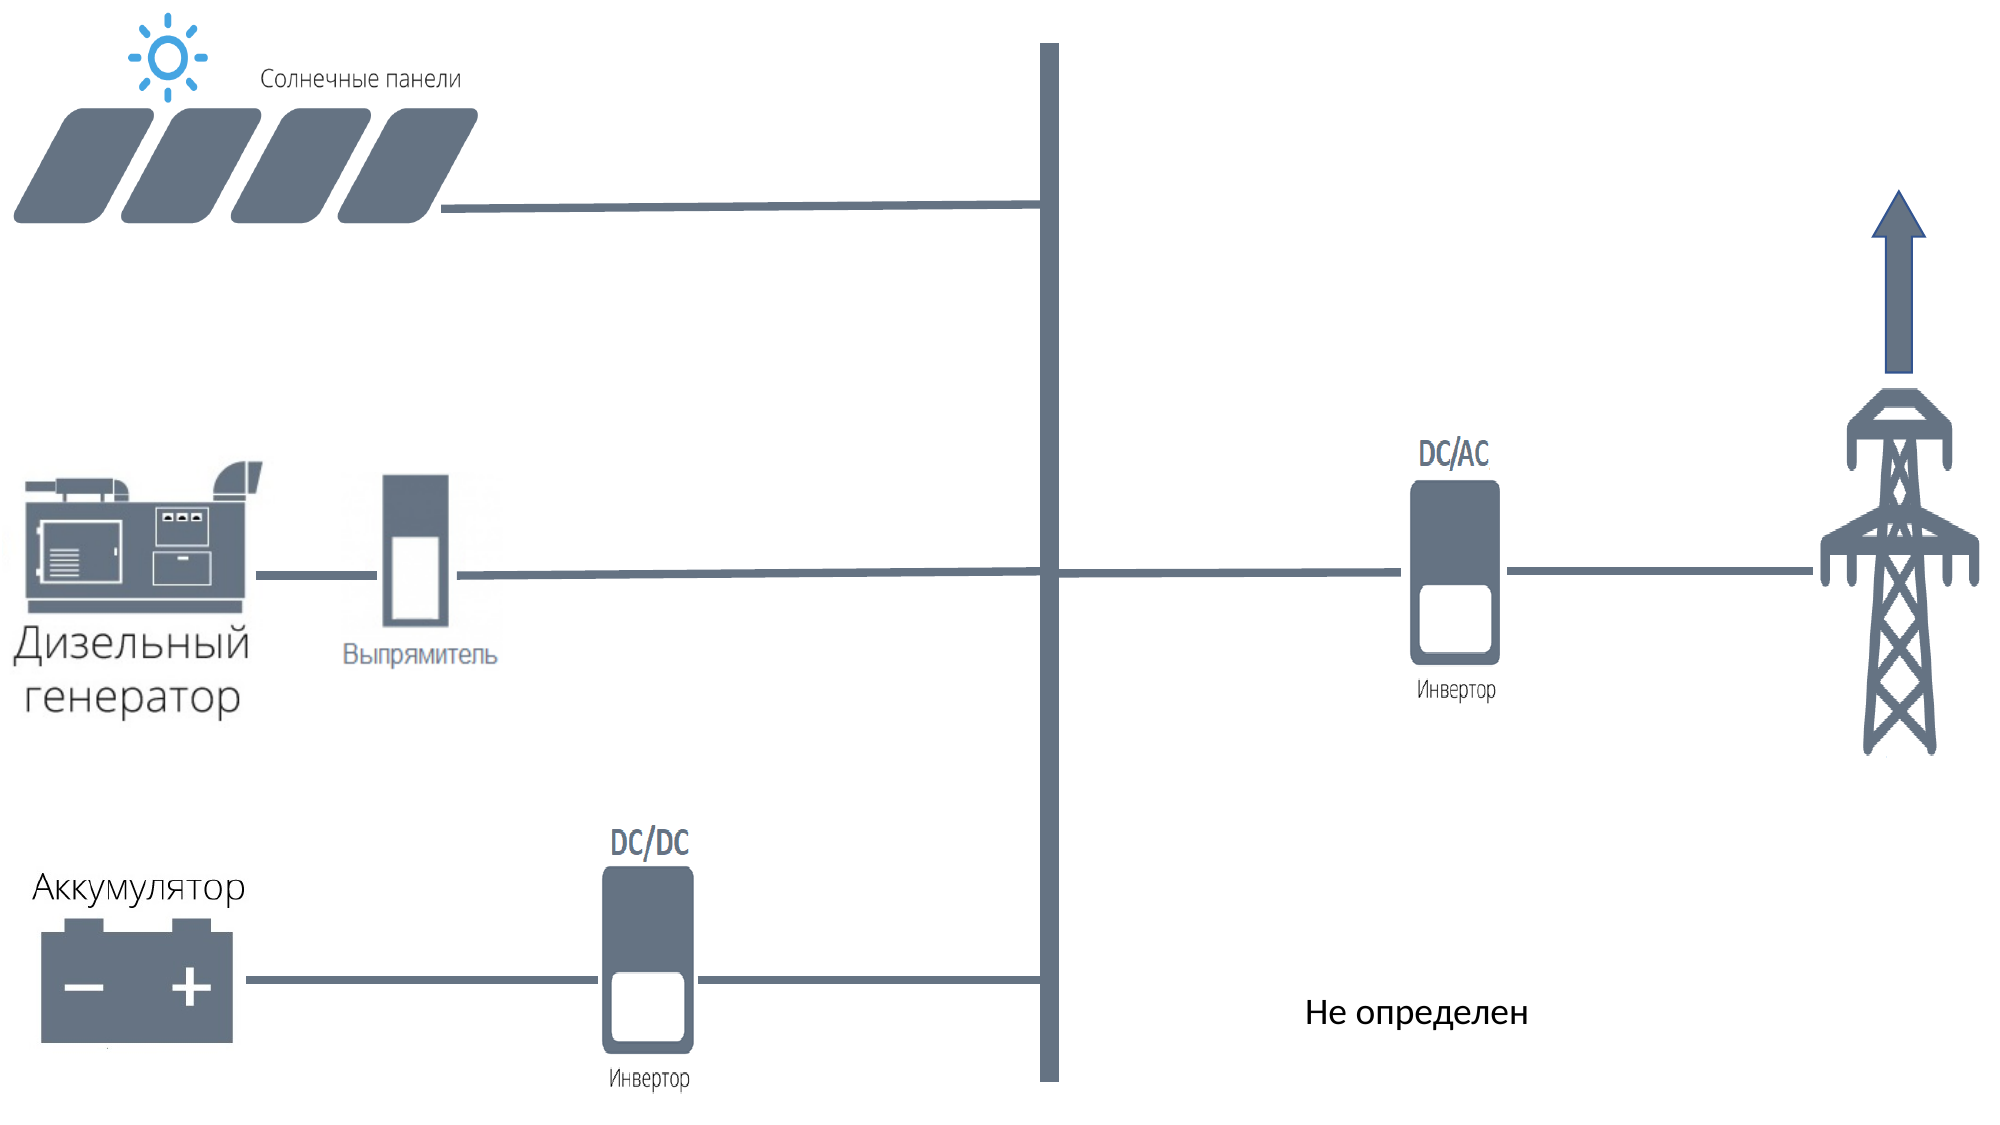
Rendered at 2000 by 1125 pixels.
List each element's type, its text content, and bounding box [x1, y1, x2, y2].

picture [596, 823, 698, 1094]
picture [1401, 434, 1507, 710]
text_box Не определен [1290, 979, 1546, 1040]
picture [1812, 384, 1986, 758]
picture [2, 453, 275, 728]
picture [0, 861, 272, 1056]
picture [9, 9, 482, 226]
text_box [1872, 191, 1925, 373]
picture [341, 472, 503, 671]
